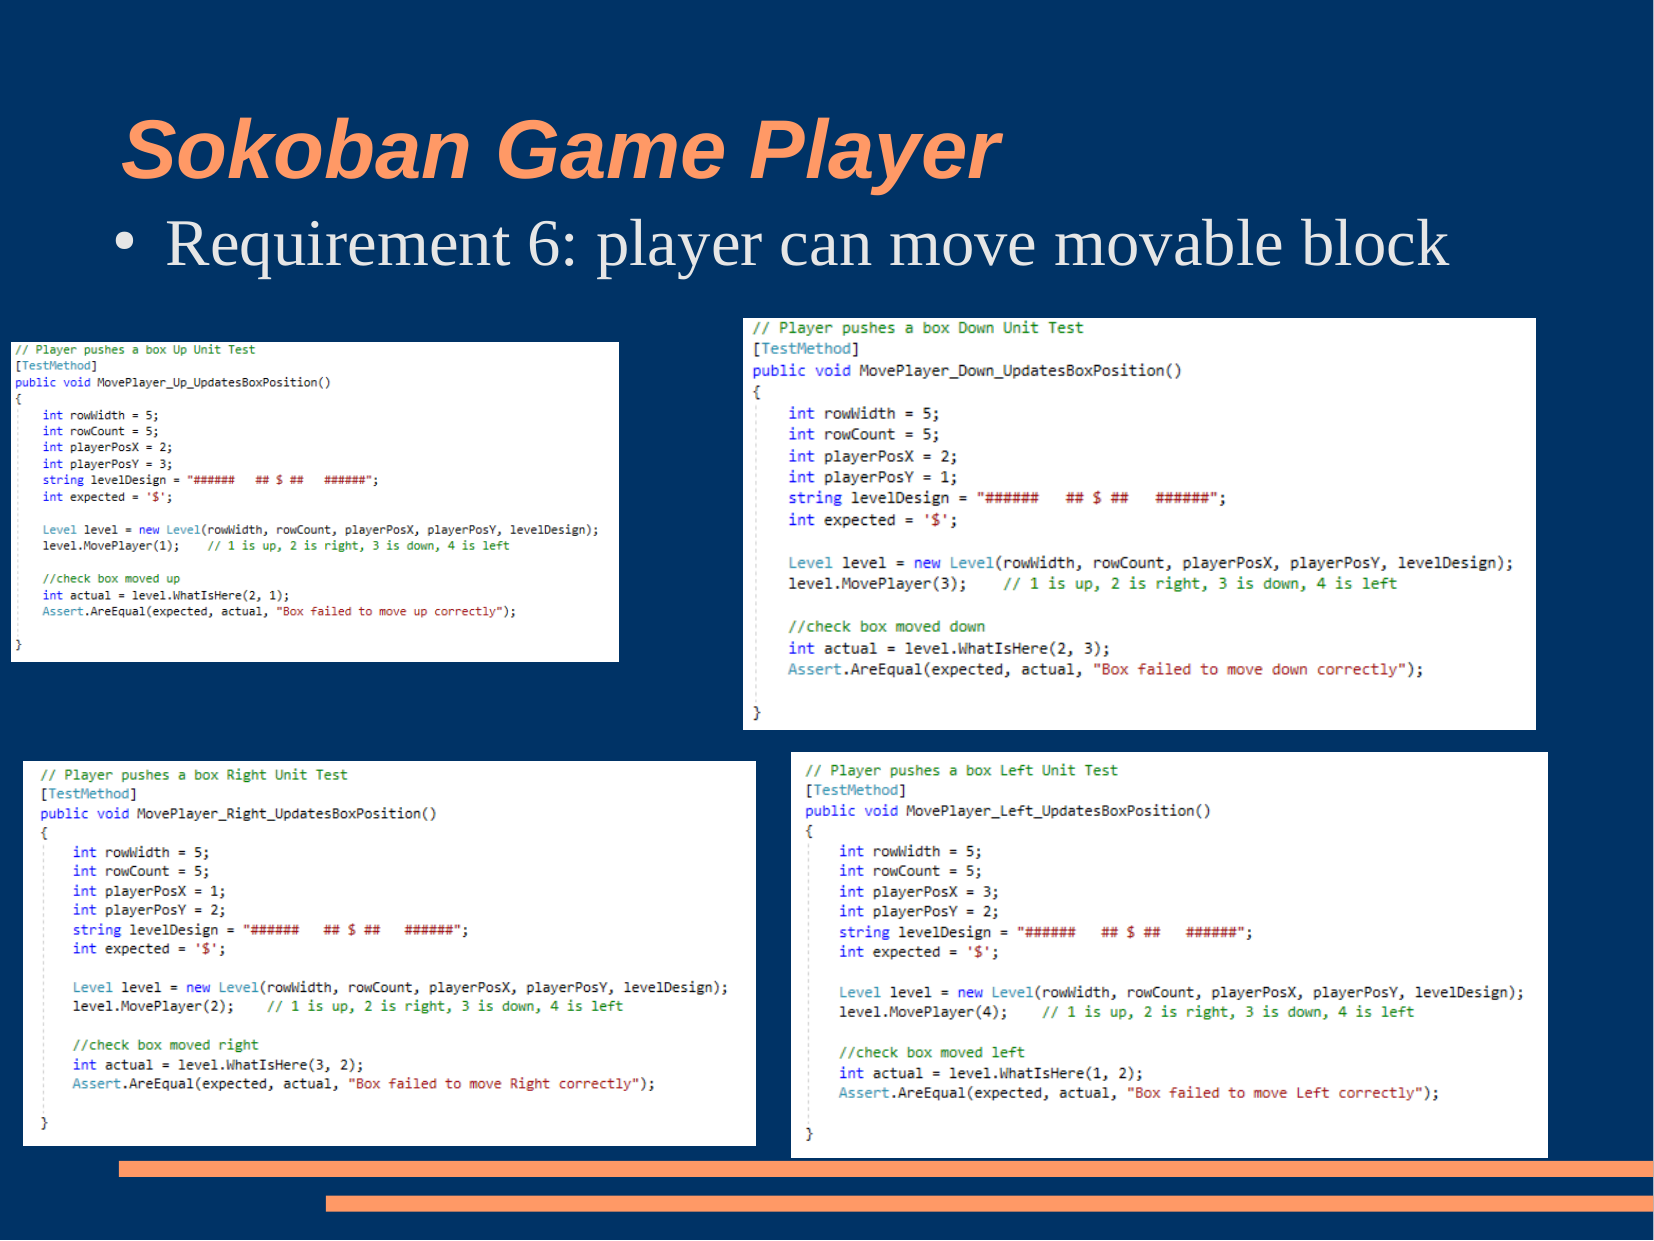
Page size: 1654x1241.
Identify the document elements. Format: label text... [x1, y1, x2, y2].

picture [23, 761, 756, 1146]
picture [743, 318, 1536, 730]
list Requirement 6: player can move movable block [77, 205, 1576, 1016]
title Sokoban Game Player [121, 46, 1534, 205]
picture [11, 342, 619, 662]
picture [791, 752, 1548, 1158]
